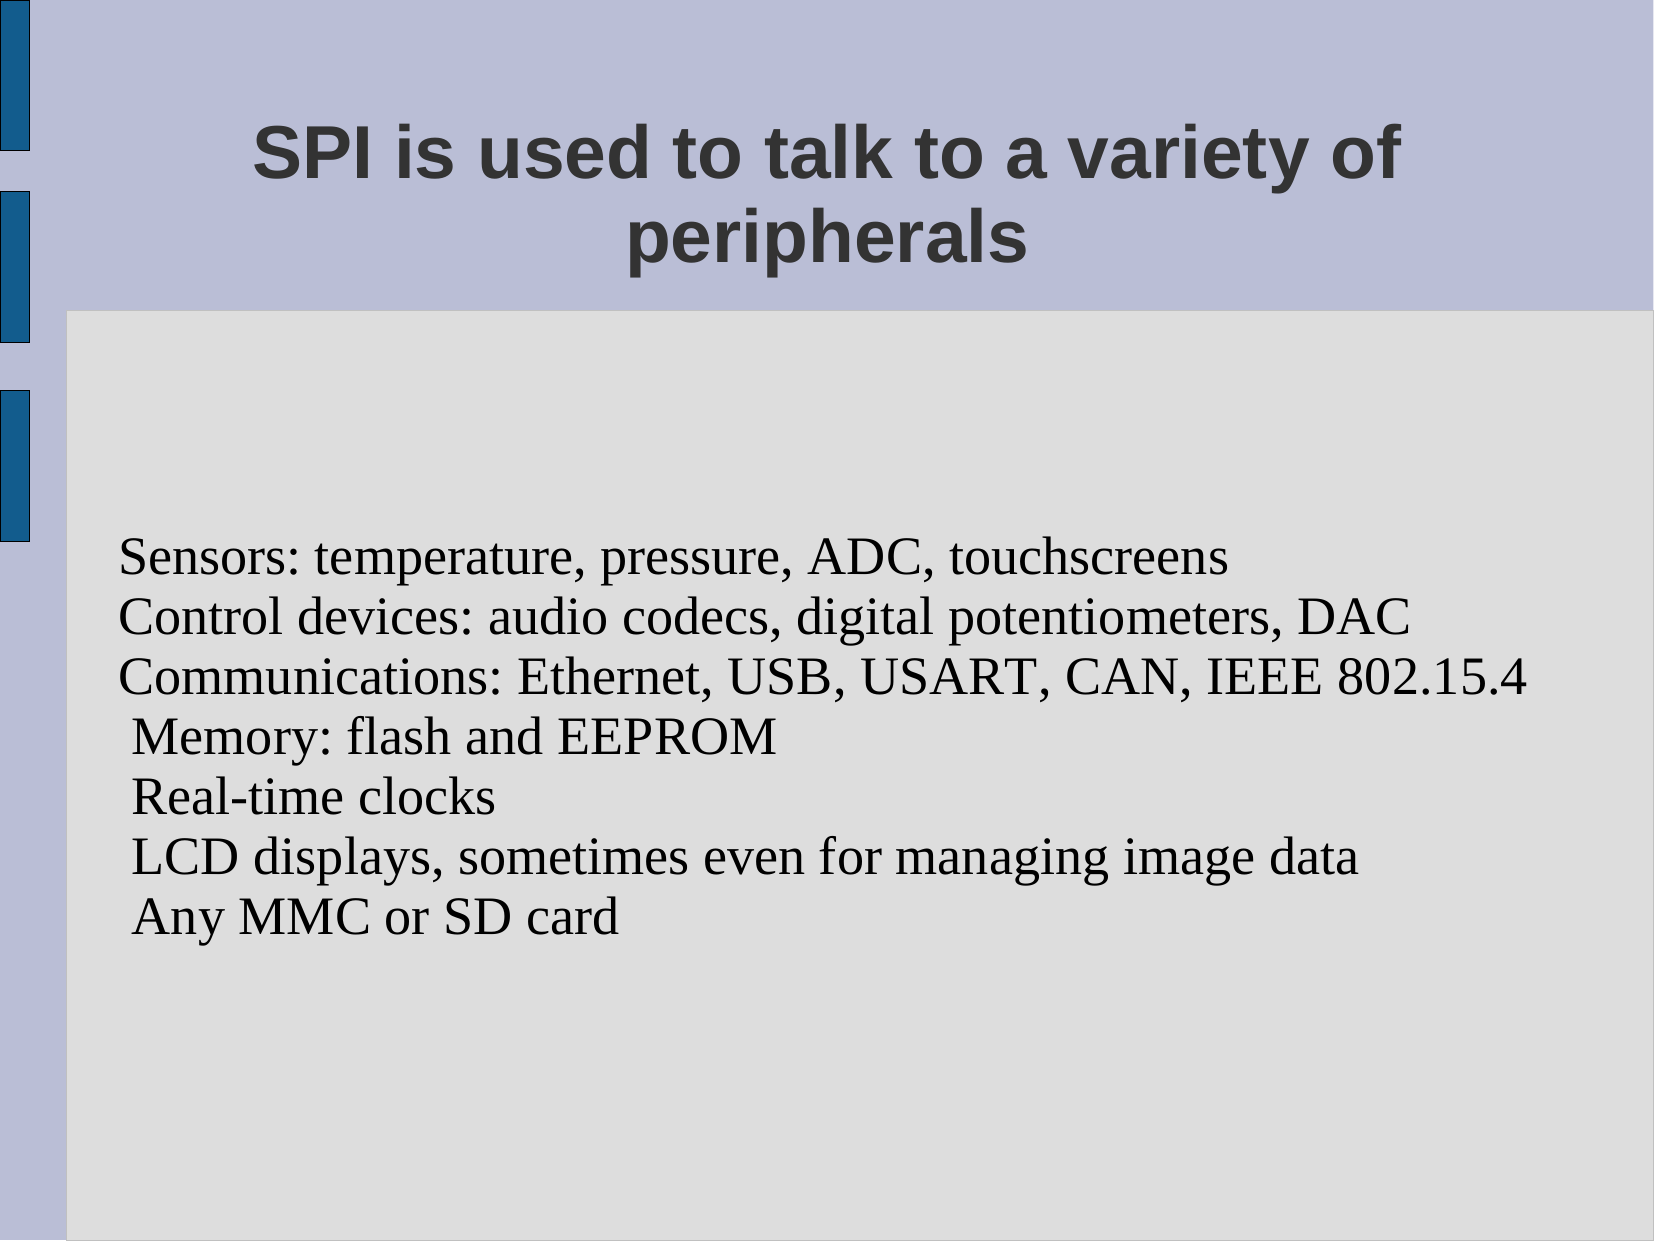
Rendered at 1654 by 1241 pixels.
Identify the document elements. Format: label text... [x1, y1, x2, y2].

subtitle Sensors: temperature, pressure, ADC, touchscreens Control devices: audio codecs, digital potentiometers, DAC Communications: Ethernet, USB, USART, CAN, IEEE 802.15.4 Memory: flash and EEPROM Real-time clocks LCD displays, sometimes even for managing image data Any MMC or SD card [82, 297, 1571, 1102]
title SPI is used to talk to a variety of peripherals [121, 91, 1534, 297]
